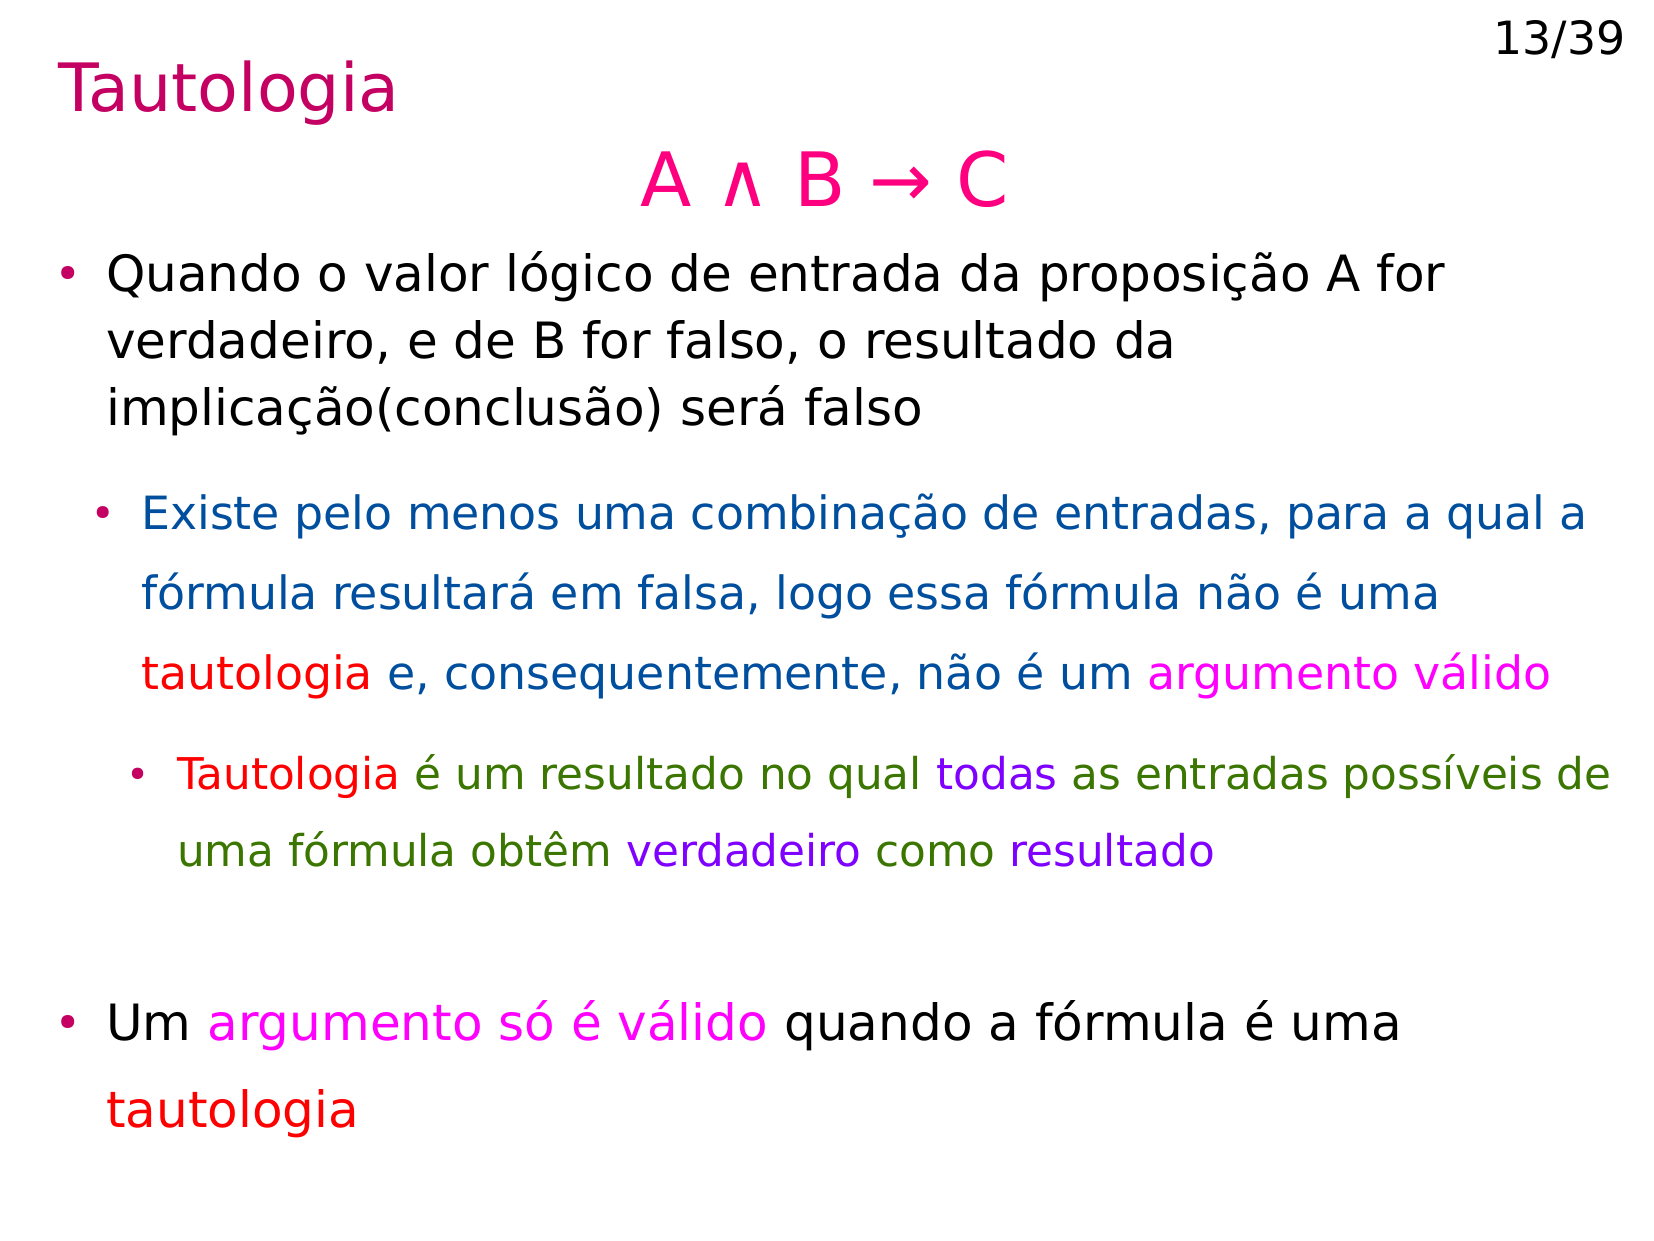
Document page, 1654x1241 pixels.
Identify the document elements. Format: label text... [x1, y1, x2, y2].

text_box A ∧ B → C [625, 129, 1075, 233]
title Tautologia [59, 29, 1625, 148]
list Quando o valor lógico de entrada da proposição A for verdadeiro, e de B for falso, o resultado da implicação(conclusão) será falso Existe pelo menos uma combinação de entradas, para a qual a fórmula resultará em falsa, logo essa fórmula não é uma tautologia e, consequentemente, não é um argumento válido Tautologia é um resultado no qual todas as entradas possíveis de uma fórmula obtêm verdadeiro como resultado Um argumento só é válido quando a fórmula é uma tautologia [59, 236, 1625, 1211]
